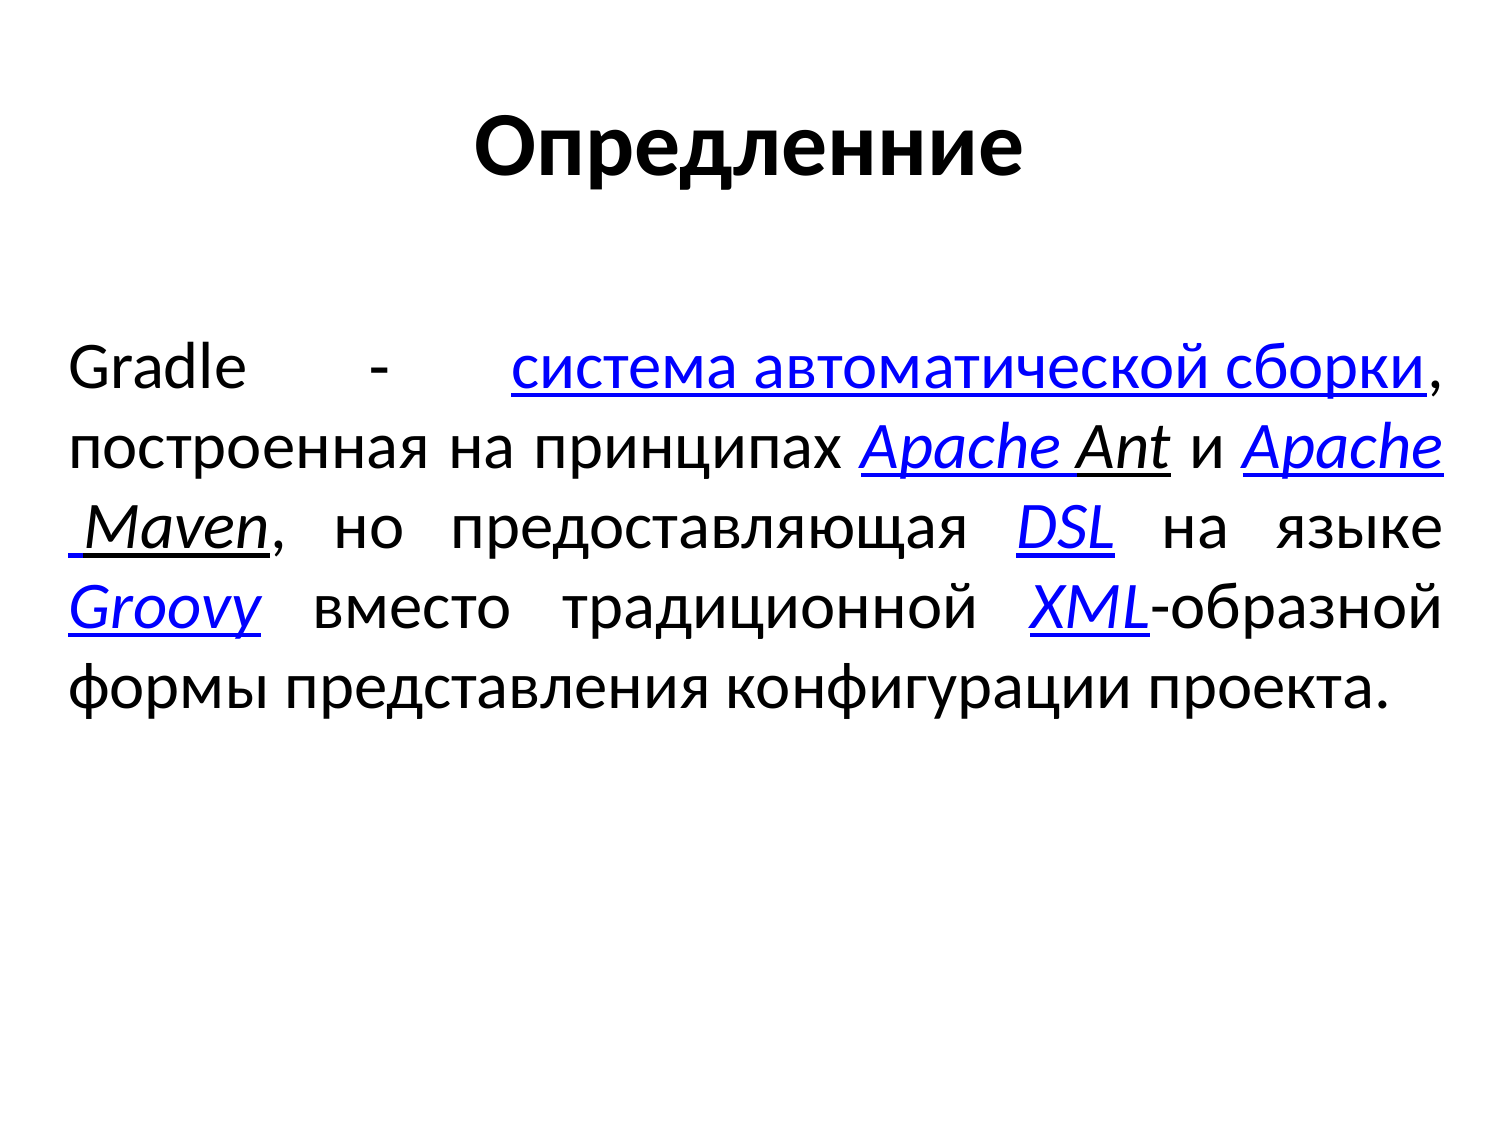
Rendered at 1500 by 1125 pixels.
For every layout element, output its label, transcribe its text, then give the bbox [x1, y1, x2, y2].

title Опредленние [75, 45, 1425, 233]
list Gradle ‑ система автоматической сборки, построенная на принципах Apache Ant и Apache Maven, но предоставляющая DSL на языке Groovy вместо традиционной XML-образной формы представления конфигурации проекта. [53, 314, 1459, 1005]
